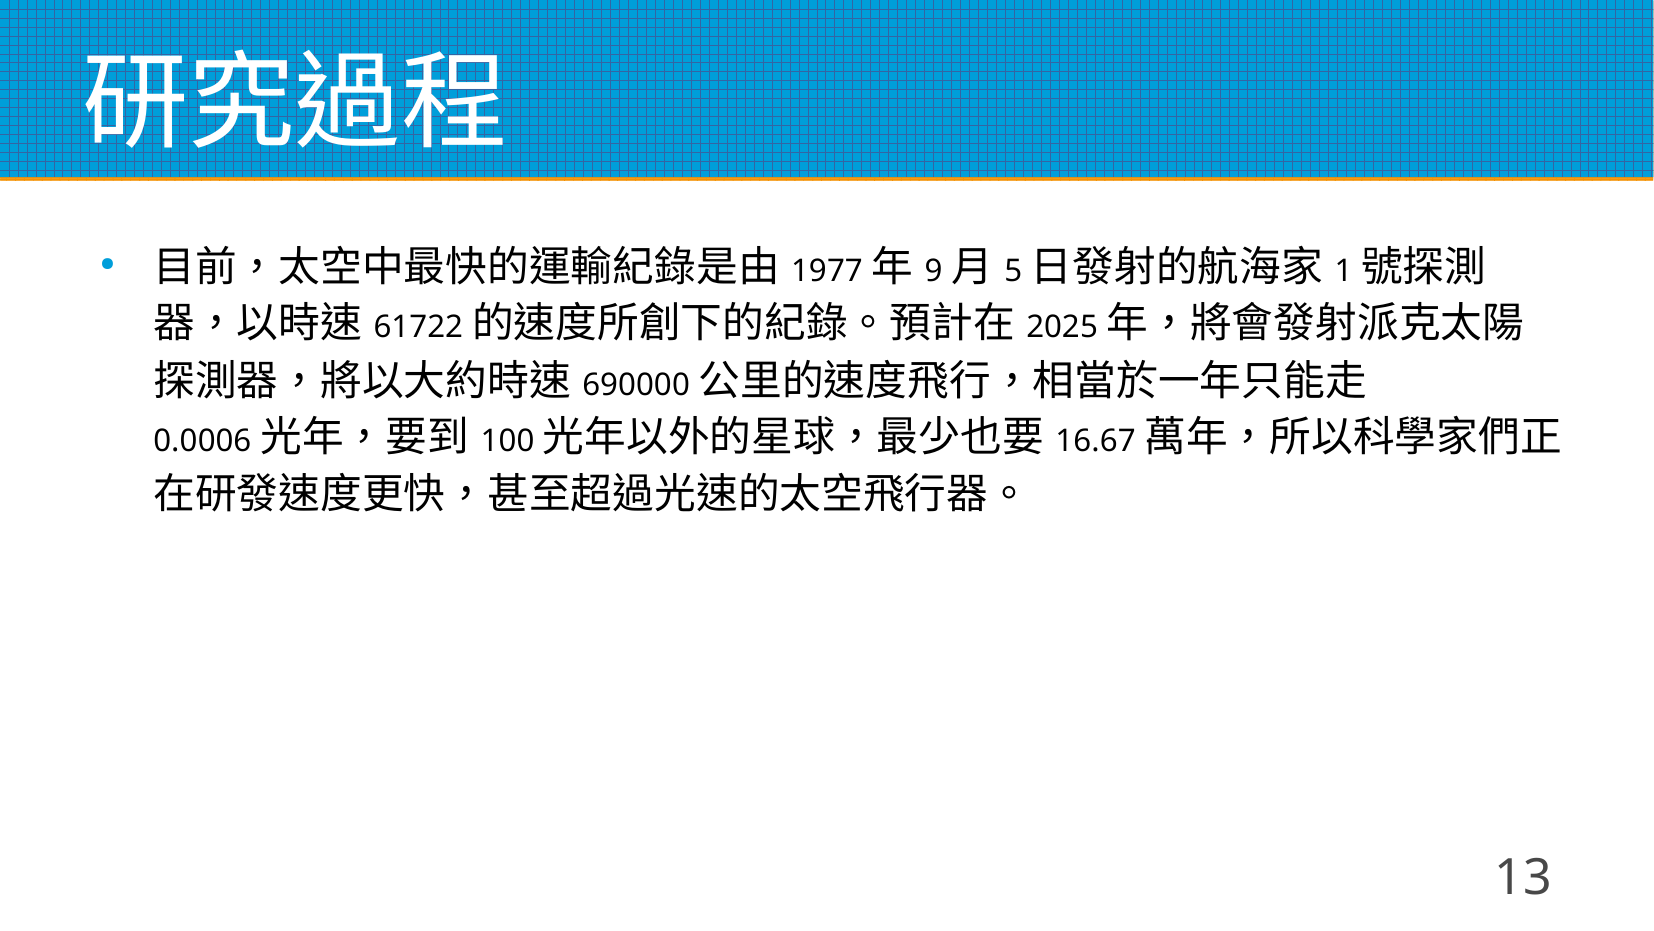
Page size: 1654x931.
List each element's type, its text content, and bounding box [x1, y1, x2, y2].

title 研究過程 [82, 14, 1571, 171]
list 目前，太空中最快的運輸紀錄是由1977年9月5日發射的航海家1號探測器，以時速61722的速度所創下的紀錄。預計在2025年，將會發射派克太陽探測器，將以大約時速690000公里的速度飛行，相當於一年只能走 0.0006光年，要到100光年以外的星球，最少也要16.67萬年，所以科學家們正在研發速度更快，甚至超過光速的太空飛行器。 [82, 236, 1563, 811]
